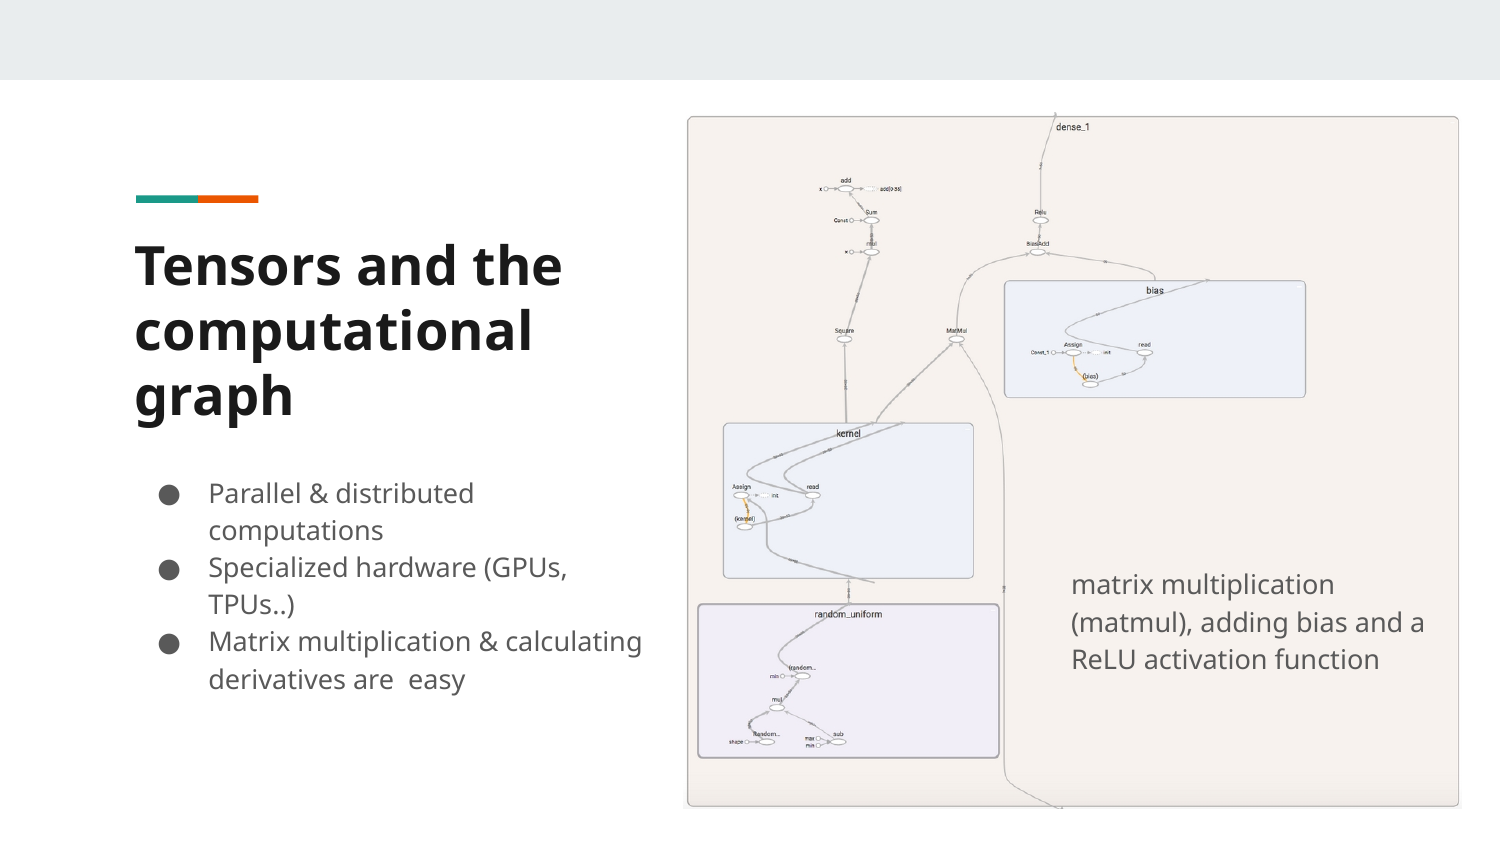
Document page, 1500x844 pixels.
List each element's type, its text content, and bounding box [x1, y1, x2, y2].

picture [683, 112, 1462, 809]
list Parallel & distributed computations Specialized hardware (GPUs, TPUs..) Matrix multiplication & calculating derivatives are easy [118, 456, 660, 719]
text_box matrix multiplication (matmul), adding bias and a ReLU activation function [981, 547, 1474, 690]
title Tensors and the computational graph [119, 216, 662, 443]
